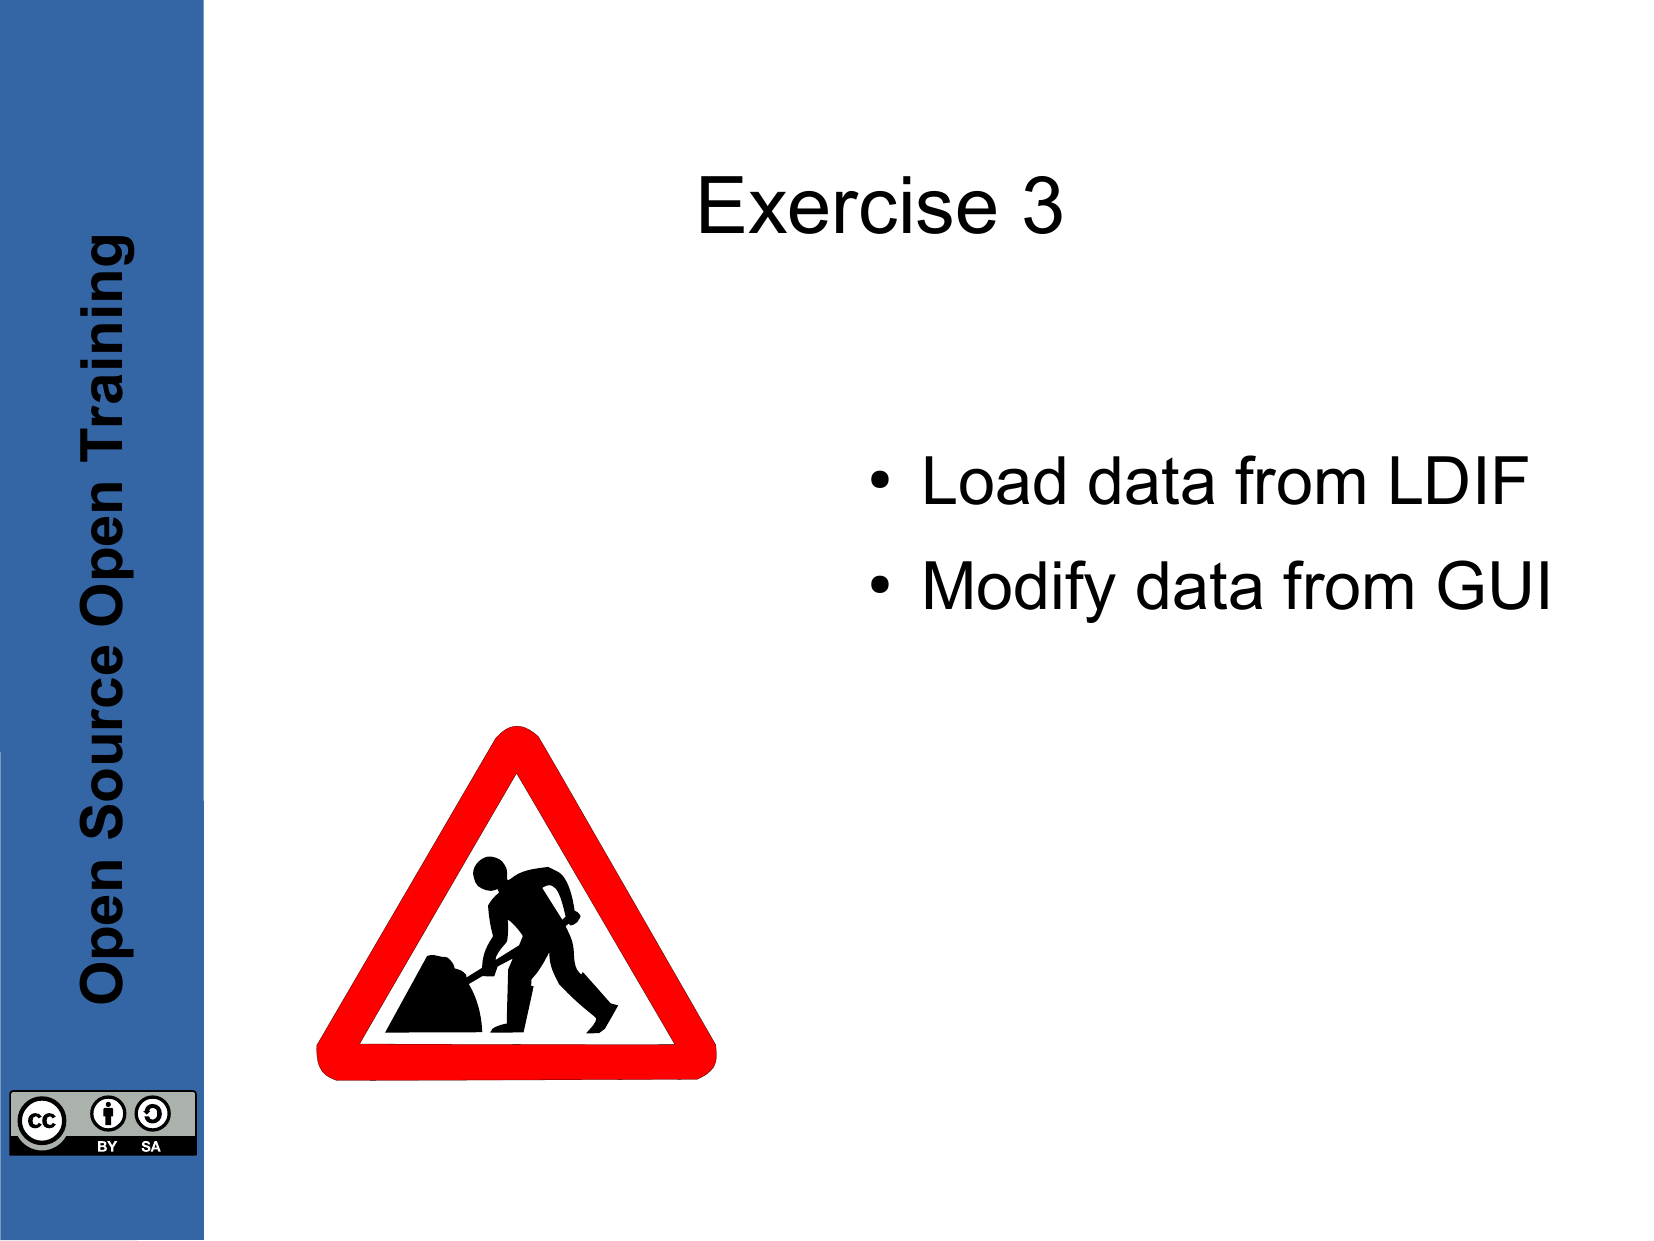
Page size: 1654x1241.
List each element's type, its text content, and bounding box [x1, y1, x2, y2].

title Exercise 3 [227, 102, 1534, 310]
list Load data from LDIF Modify data from GUI [779, 444, 1575, 1127]
picture [316, 726, 717, 1081]
